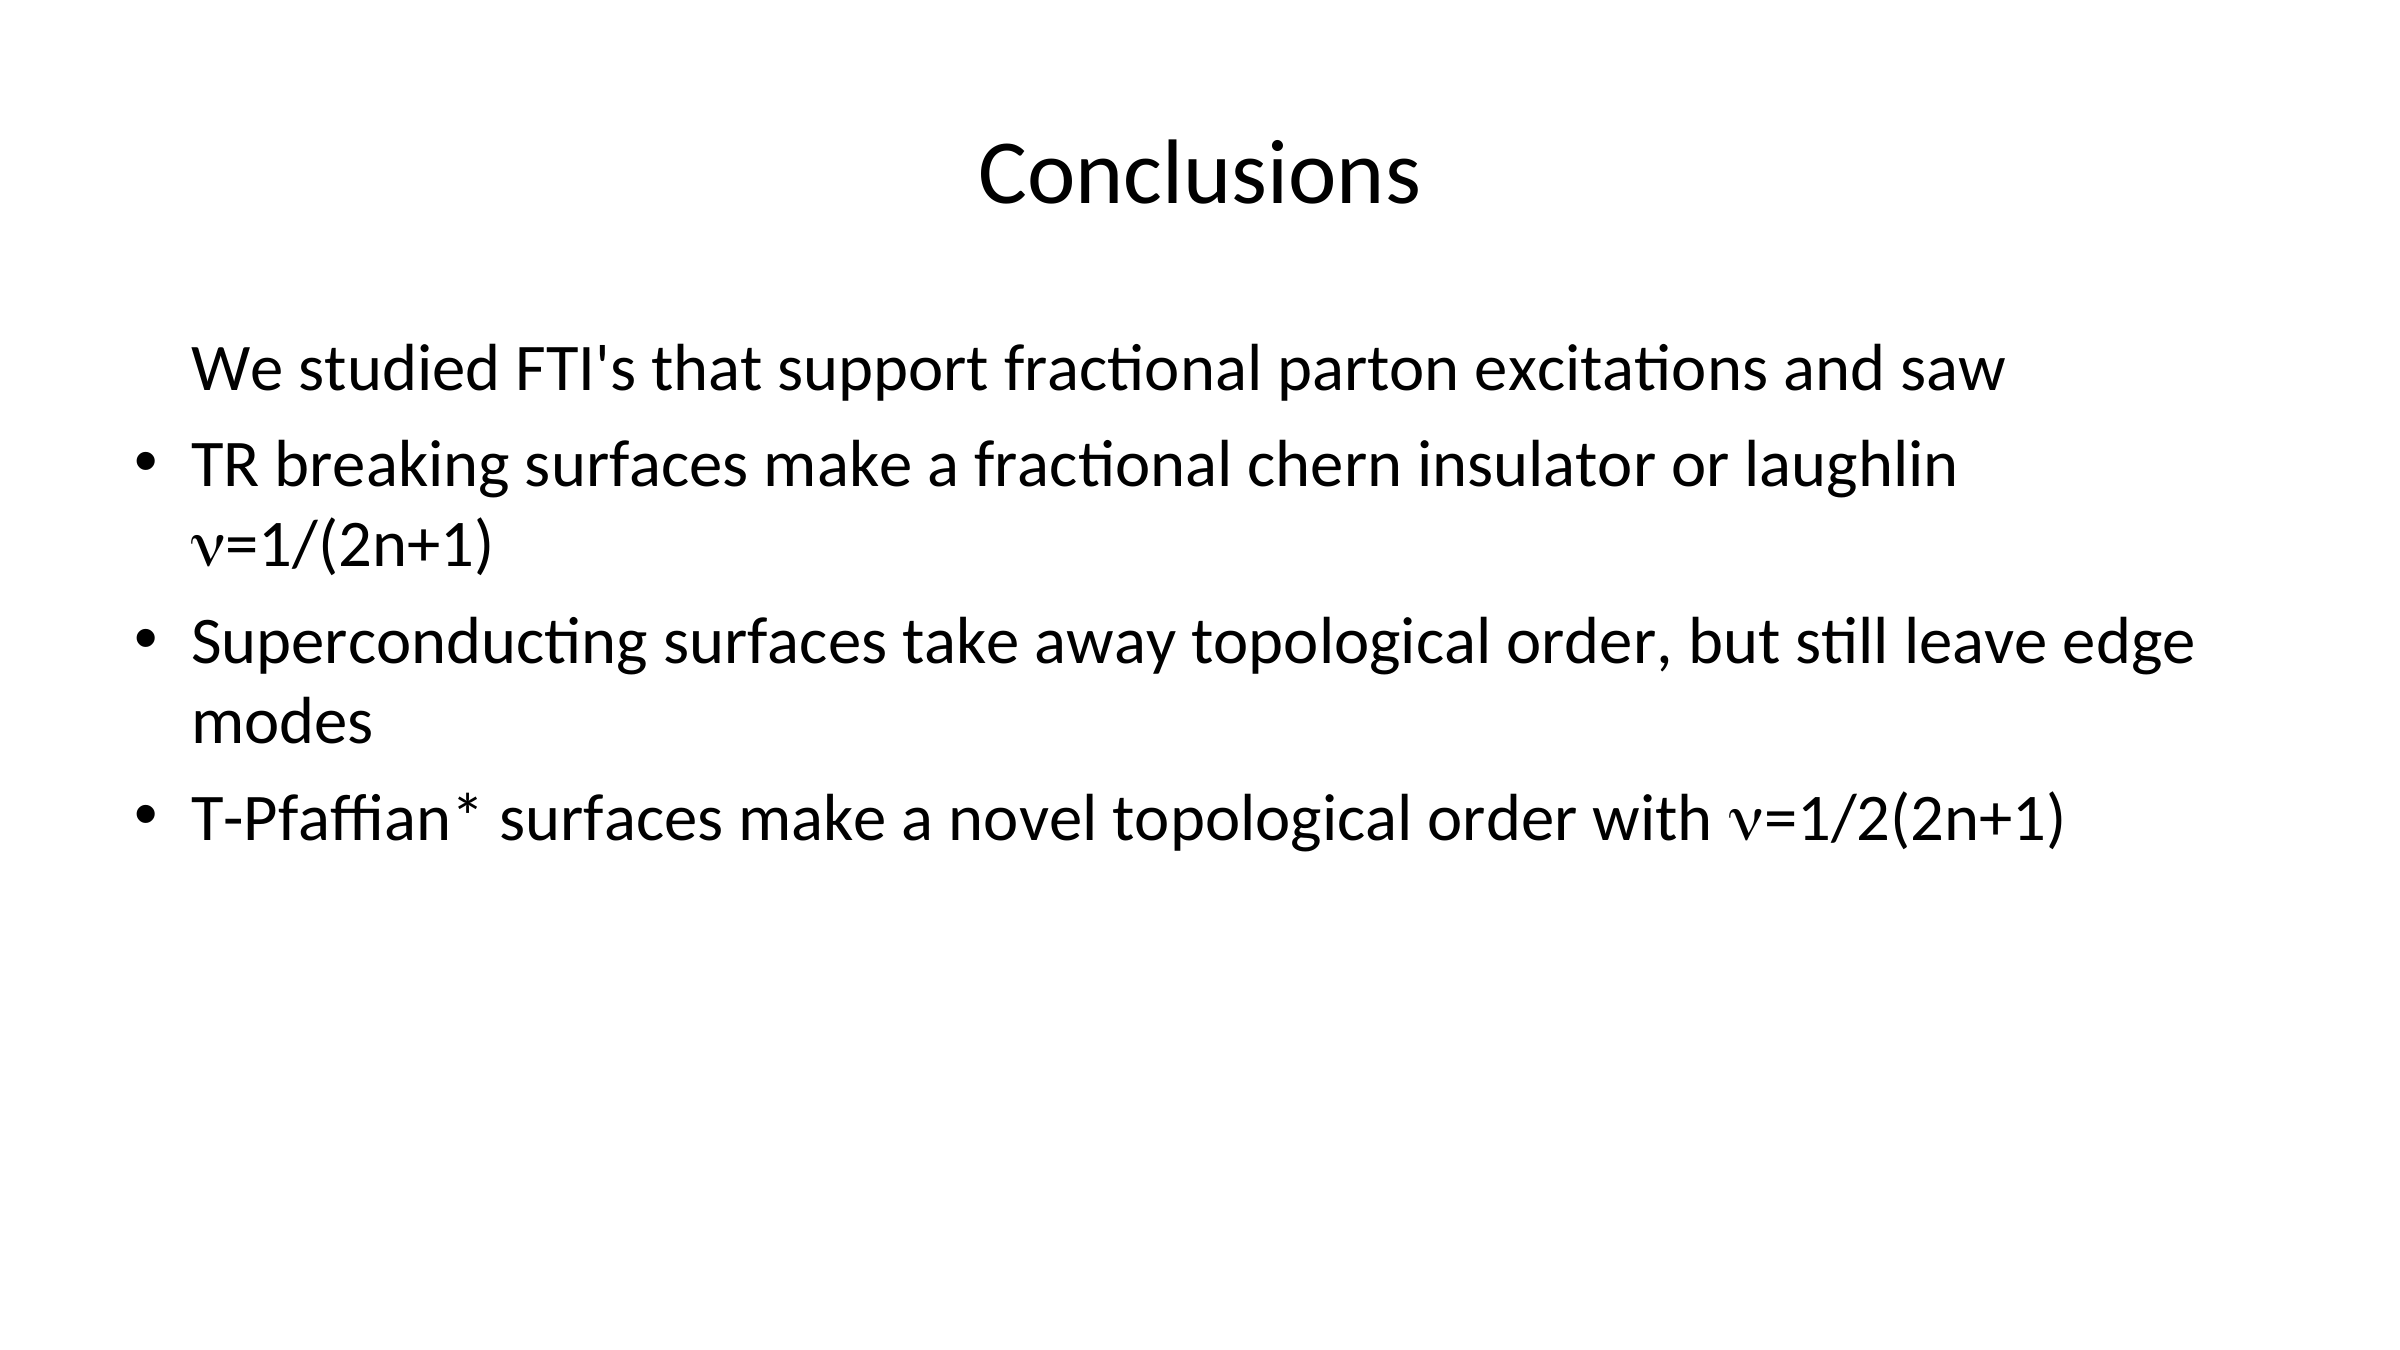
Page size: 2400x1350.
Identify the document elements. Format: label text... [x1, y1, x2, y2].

title Conclusions [120, 46, 2280, 287]
list We studied FTI's that support fractional parton excitations and saw TR breaking surfaces make a fractional chern insulator or laughlin n=1/(2n+1) Superconducting surfaces take away topological order, but still leave edge modes T-Pfaffian* surfaces make a novel topological order with n=1/2(2n+1) [120, 315, 2280, 1207]
